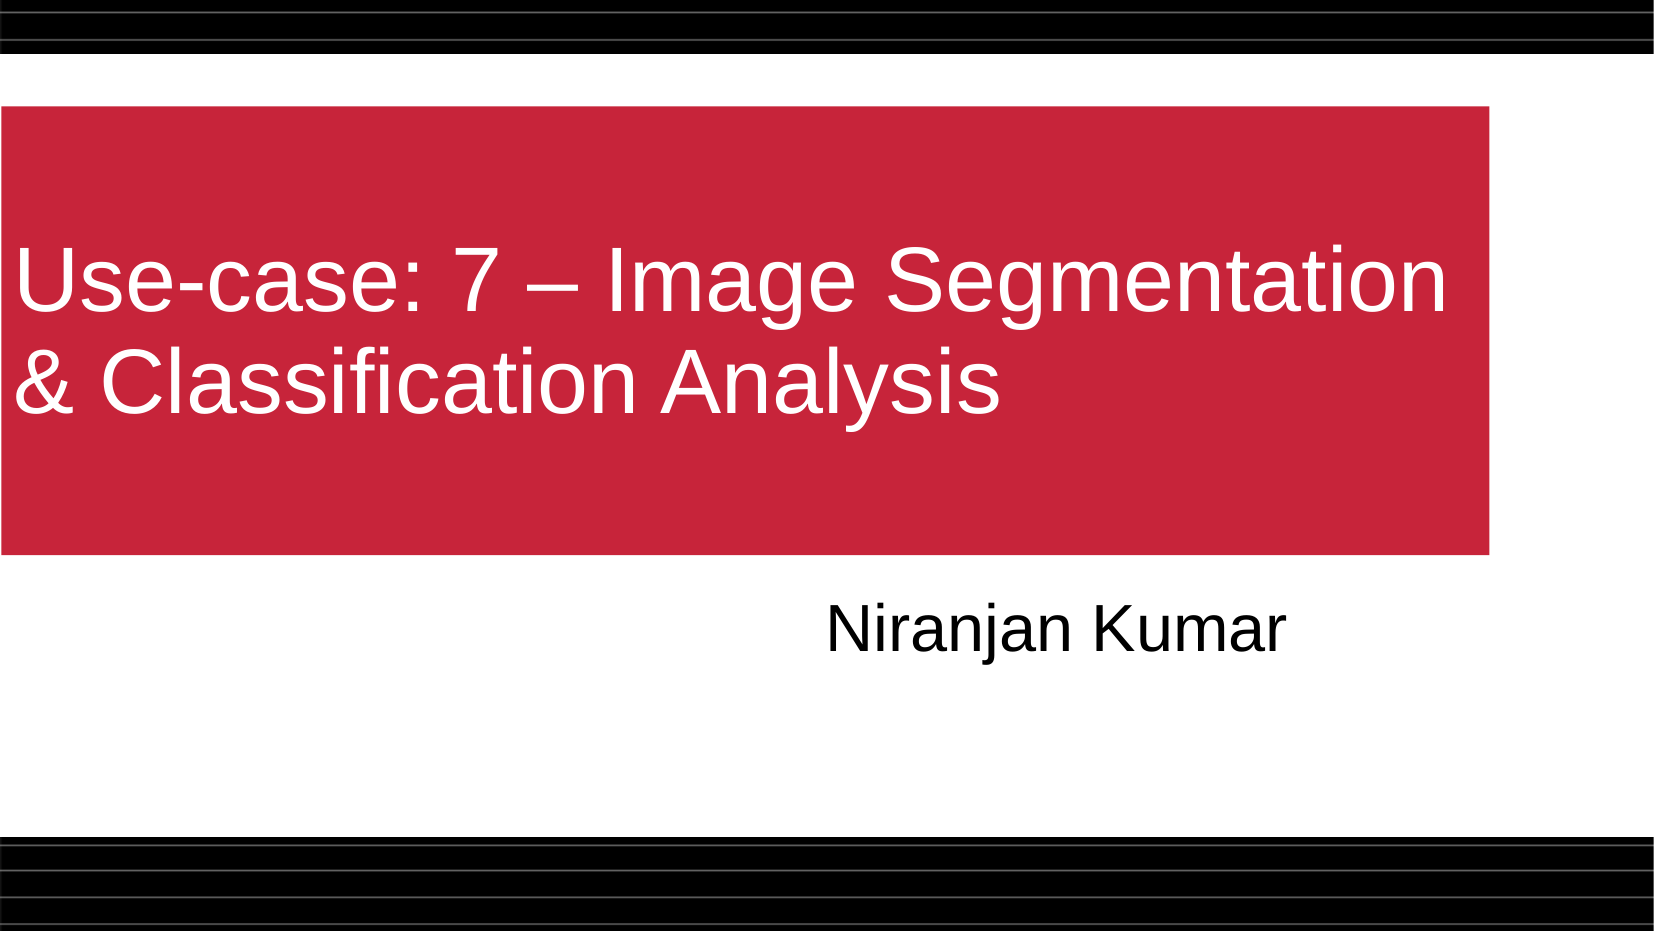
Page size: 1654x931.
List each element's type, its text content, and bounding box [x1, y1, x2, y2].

title Use-case: 7 – Image Segmentation & Classification Analysis [1, 106, 1490, 556]
subtitle Niranjan Kumar [625, 590, 1489, 804]
picture [0, 0, 1654, 54]
picture [0, 837, 1654, 931]
